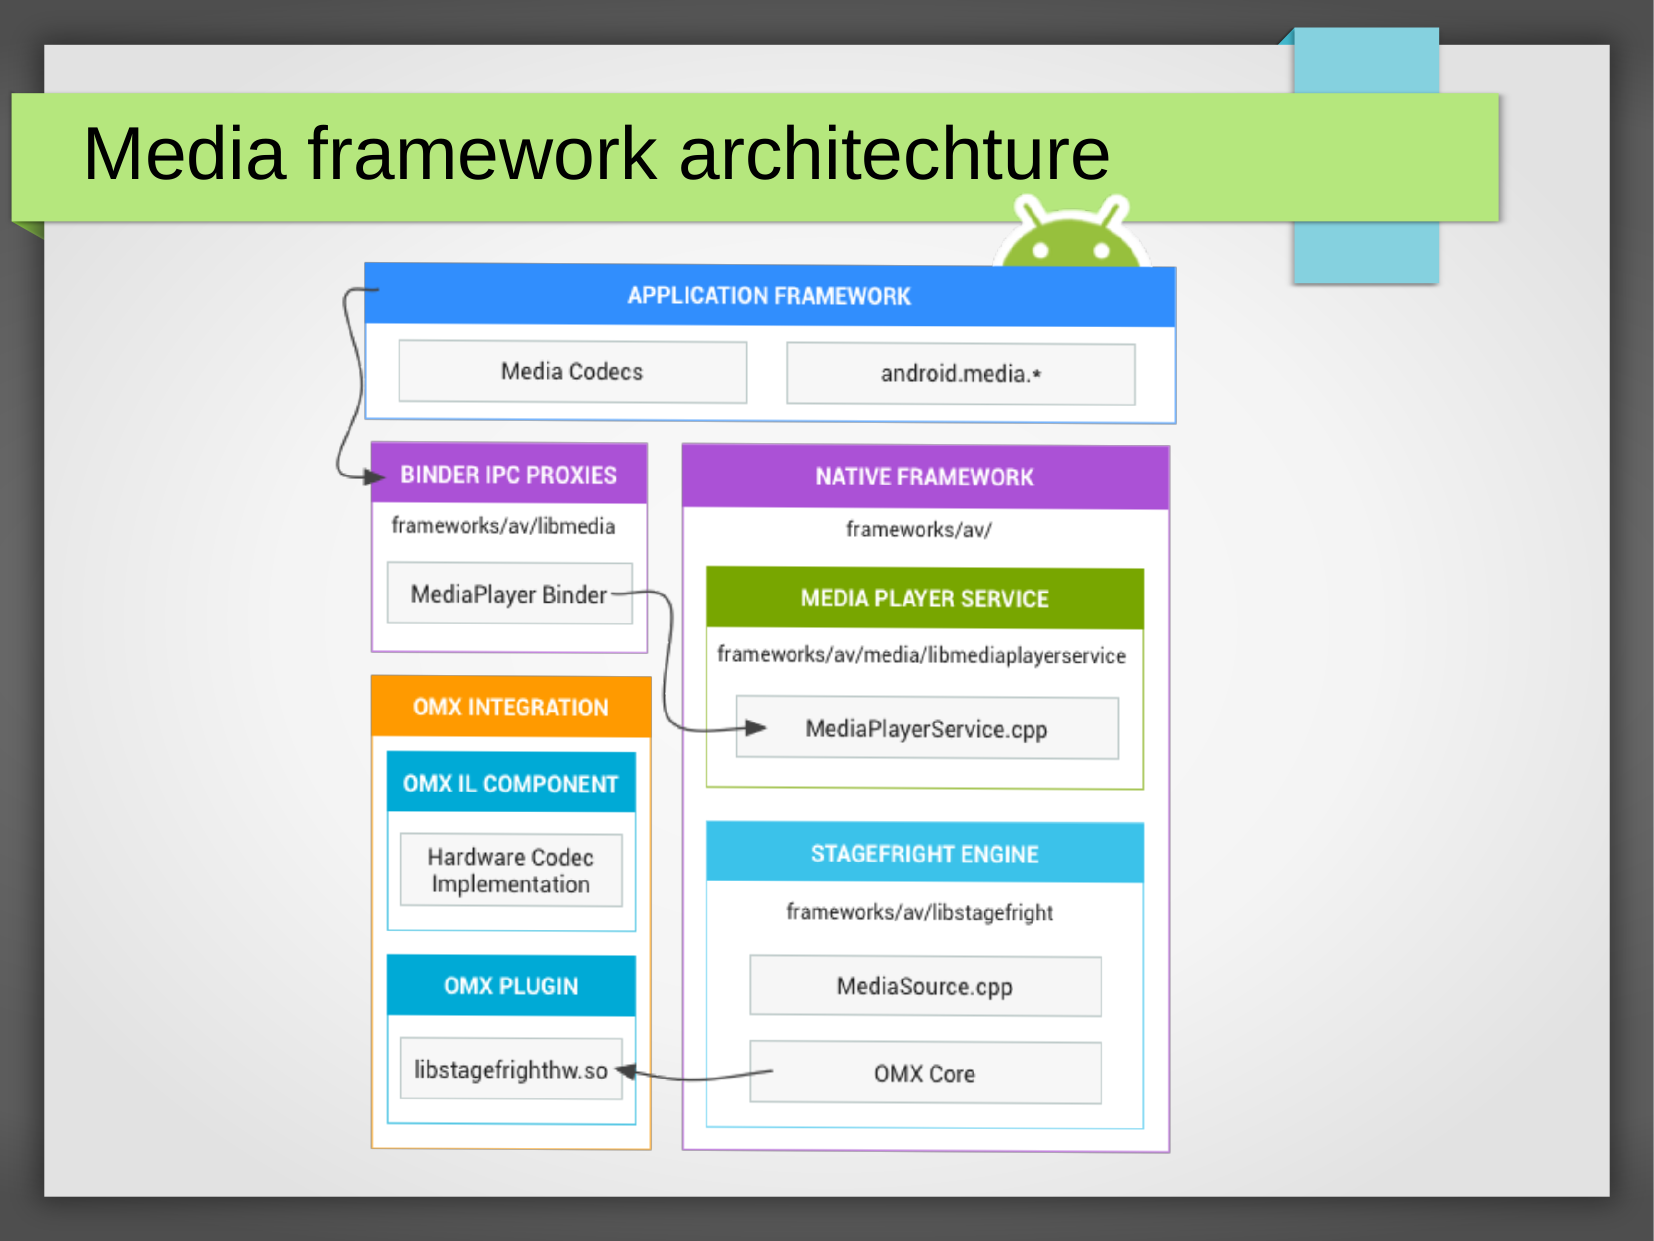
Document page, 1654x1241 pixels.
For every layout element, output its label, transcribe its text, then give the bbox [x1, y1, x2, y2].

title Media framework architechture [82, 94, 1264, 213]
picture [0, 0, 1654, 1241]
